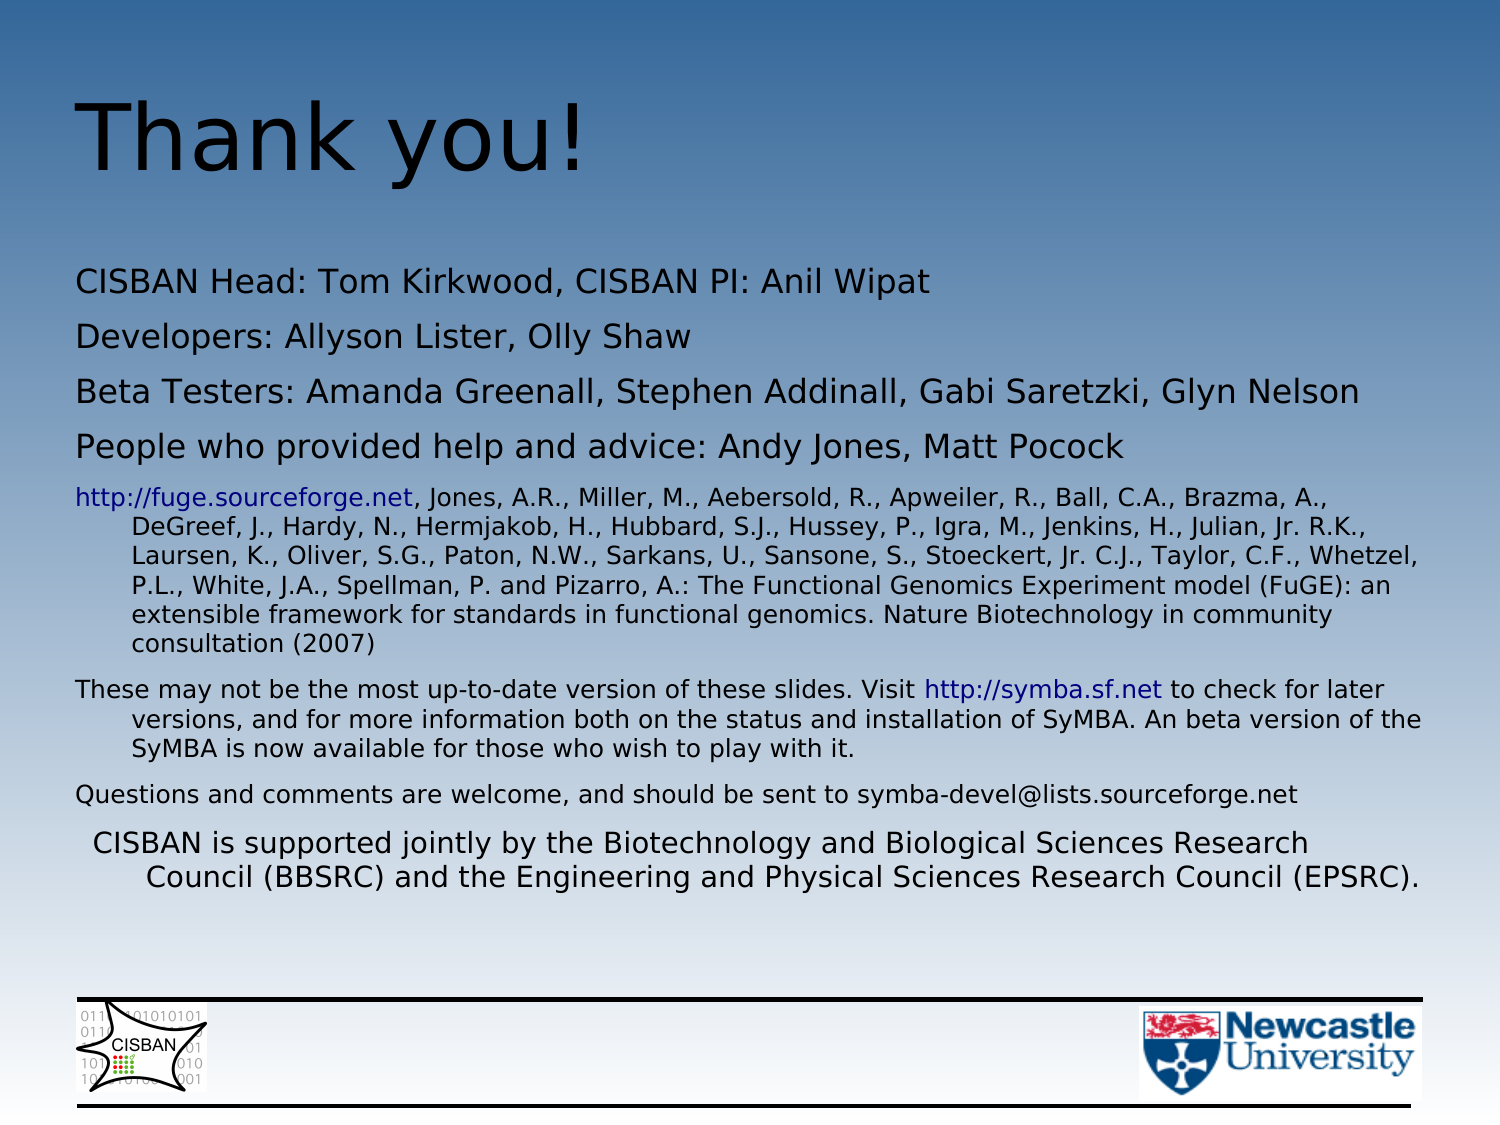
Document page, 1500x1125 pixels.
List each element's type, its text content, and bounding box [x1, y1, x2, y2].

list CISBAN Head: Tom Kirkwood, CISBAN PI: Anil Wipat Developers: Allyson Lister, Olly Shaw Beta Testers: Amanda Greenall, Stephen Addinall, Gabi Saretzki, Glyn Nelson People who provided help and advice: Andy Jones, Matt Pocock http://fuge.sourceforge.net, Jones, A.R., Miller, M., Aebersold, R., Apweiler, R., Ball, C.A., Brazma, A., DeGreef, J., Hardy, N., Hermjakob, H., Hubbard, S.J., Hussey, P., Igra, M., Jenkins, H., Julian, Jr. R.K., Laursen, K., Oliver, S.G., Paton, N.W., Sarkans, U., Sansone, S., Stoeckert, Jr. C.J., Taylor, C.F., Whetzel, P.L., White, J.A., Spellman, P. and Pizarro, A.: The Functional Genomics Experiment model (FuGE): an extensible framework for standards in functional genomics. Nature Biotechnology in community consultation (2007) These may not be the most up-to-date version of these slides. Visit http://symba.sf.net to check for later versions, and for more information both on the status and installation of SyMBA. An beta version of the SyMBA is now available for those who wish to play with it. Questions and comments are welcome, and should be sent to symba-devel@lists.sourceforge.net CISBAN is supported jointly by the Biotechnology and Biological Sciences Research Council (BBSRC) and the Engineering and Physical Sciences Research Council (EPSRC). [75, 262, 1426, 991]
picture [76, 999, 207, 1092]
picture [1139, 1006, 1422, 1101]
title Thank you! [75, 45, 1426, 233]
